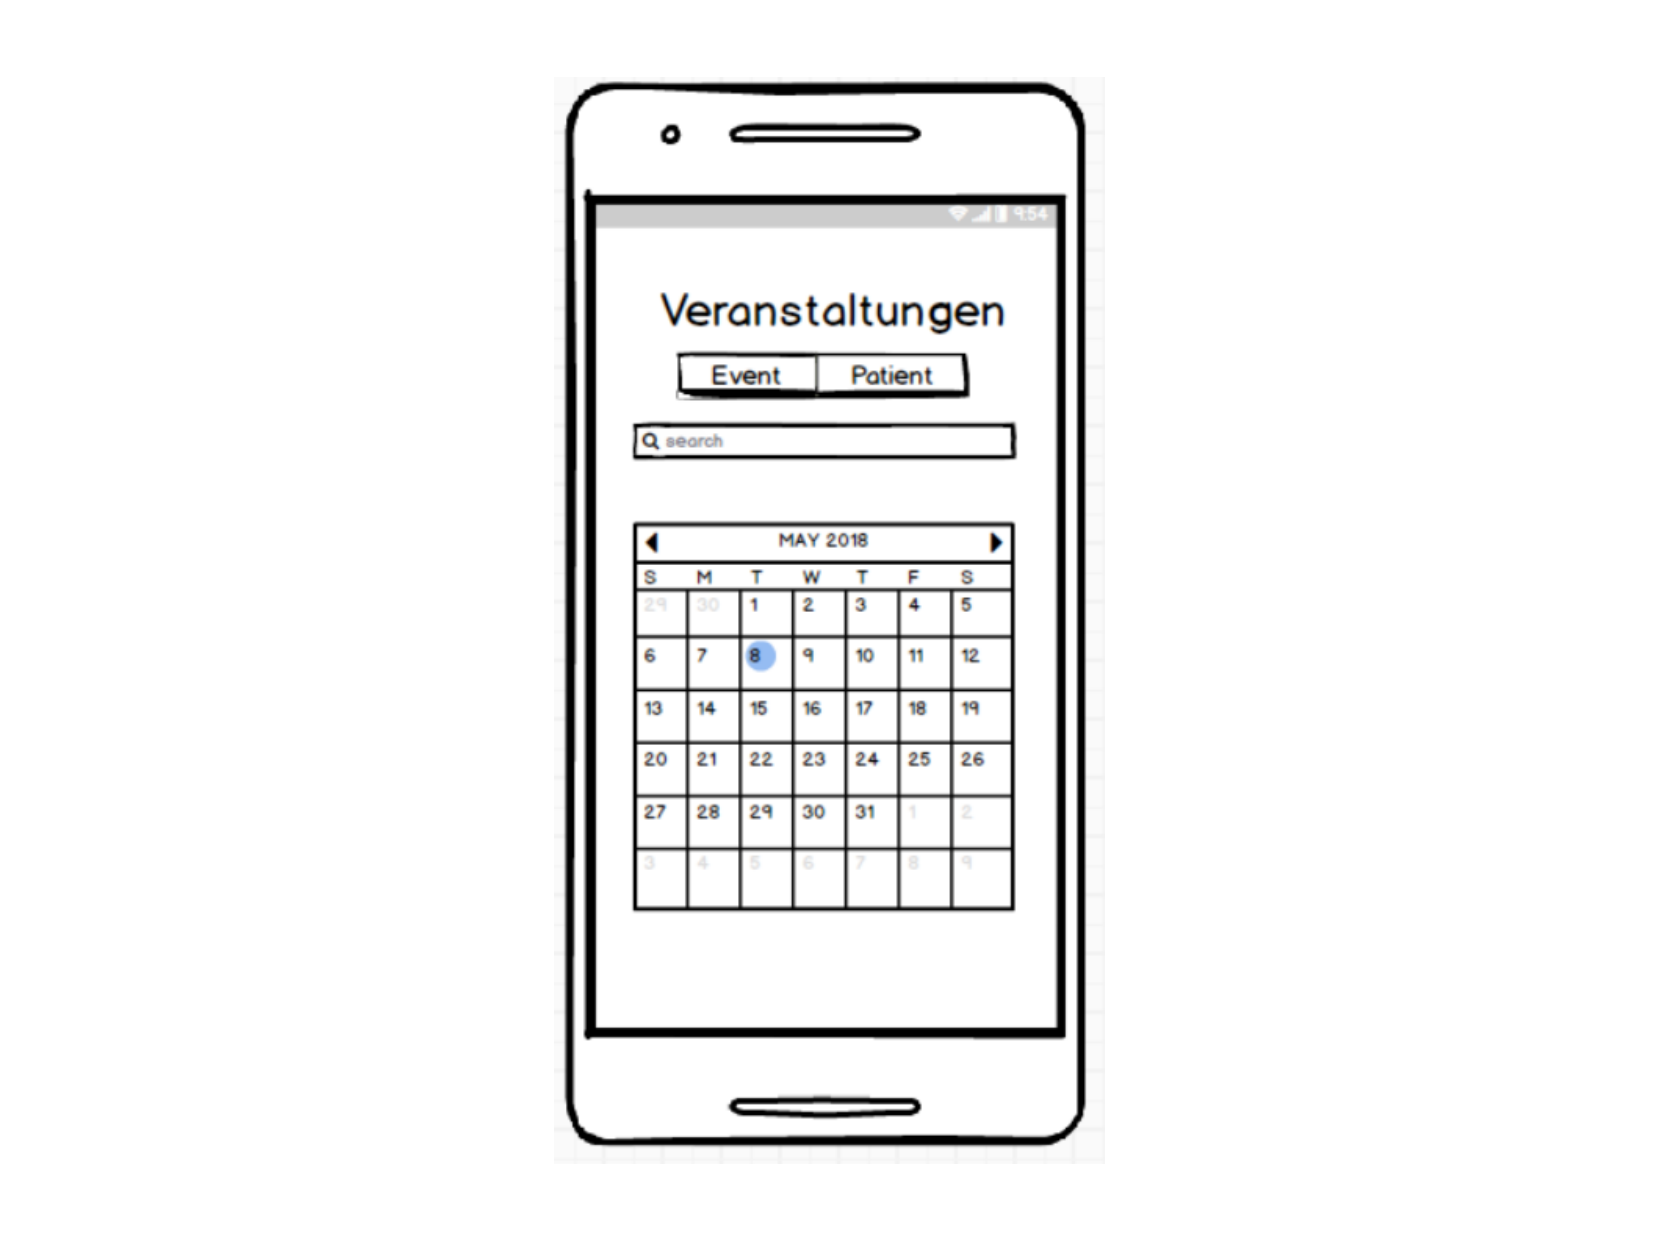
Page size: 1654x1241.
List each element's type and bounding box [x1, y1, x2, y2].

picture [554, 77, 1105, 1164]
